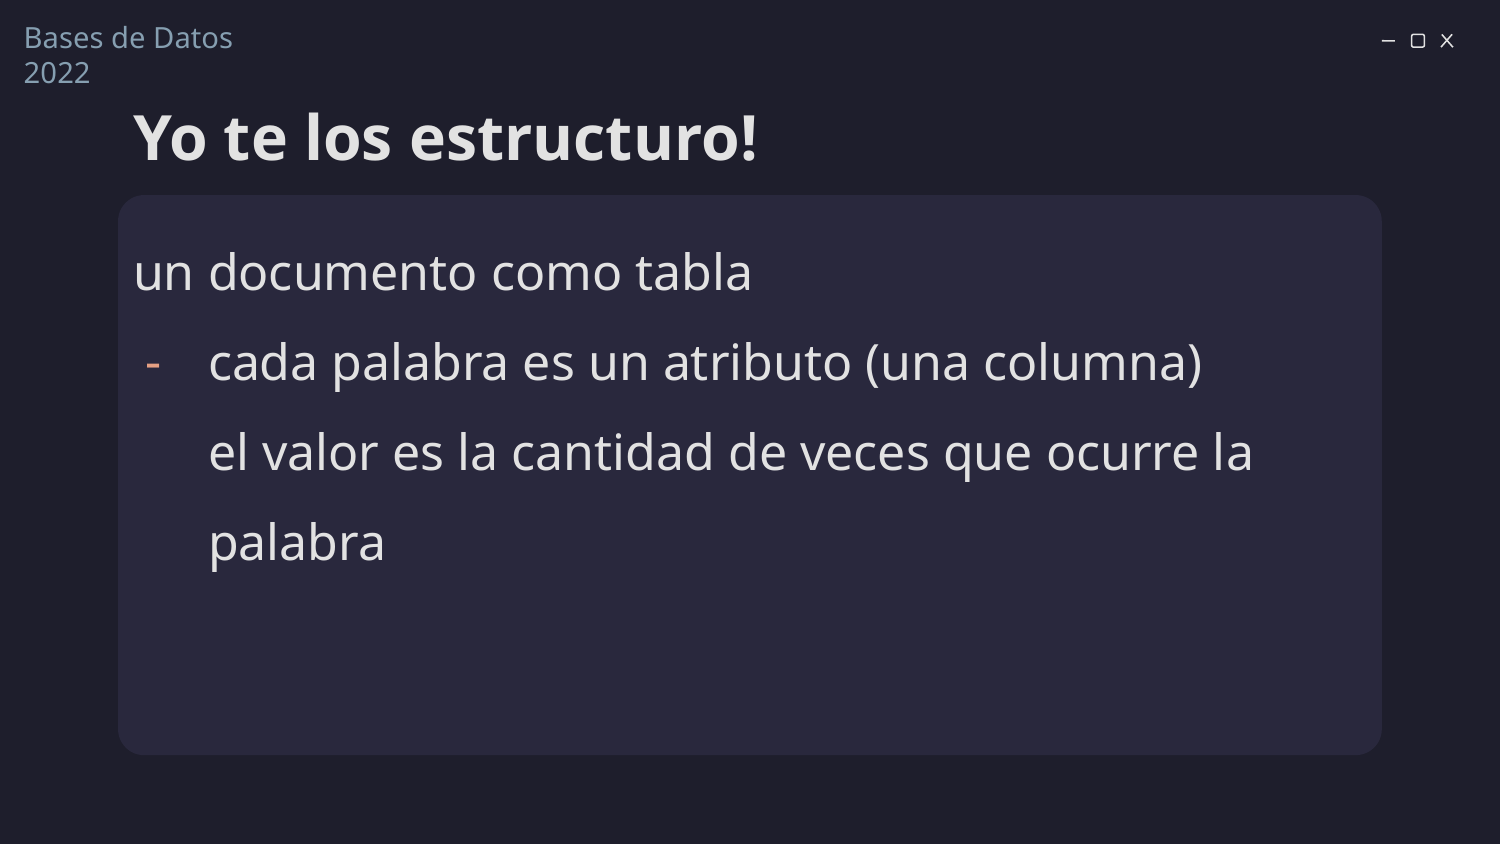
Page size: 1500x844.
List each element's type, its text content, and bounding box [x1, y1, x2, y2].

title Yo te los estructuro! [118, 88, 1382, 183]
list un documento como tabla cada palabra es un atributo (una columna) el valor es la cantidad de veces que ocurre la palabra [118, 195, 1382, 750]
